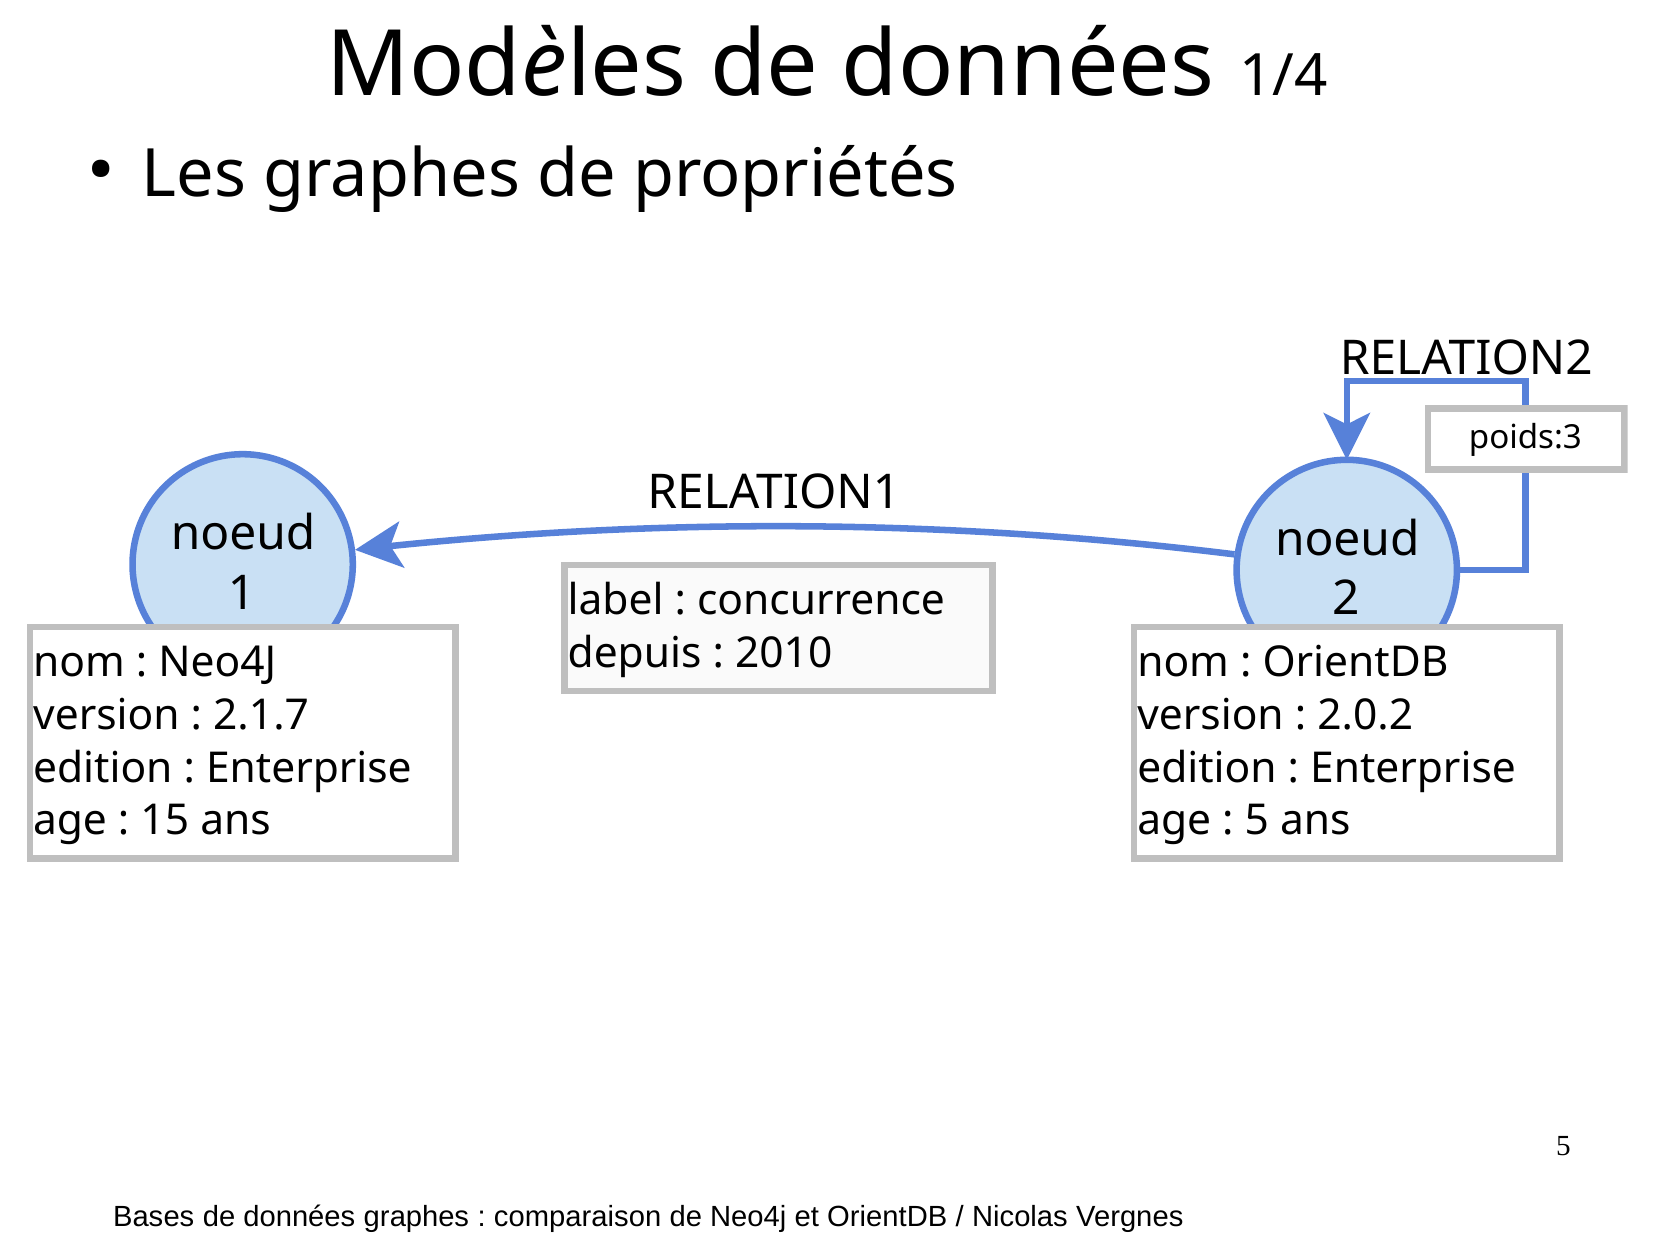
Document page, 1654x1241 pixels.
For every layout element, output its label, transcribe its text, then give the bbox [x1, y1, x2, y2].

picture [23, 307, 1628, 885]
list Les graphes de propriétés [71, 124, 1560, 331]
text_box Bases de données graphes : comparaison de Neo4j et OrientDB / Nicolas Vergnes [98, 1192, 1201, 1241]
title Modèles de données 1/4 [82, 6, 1571, 114]
